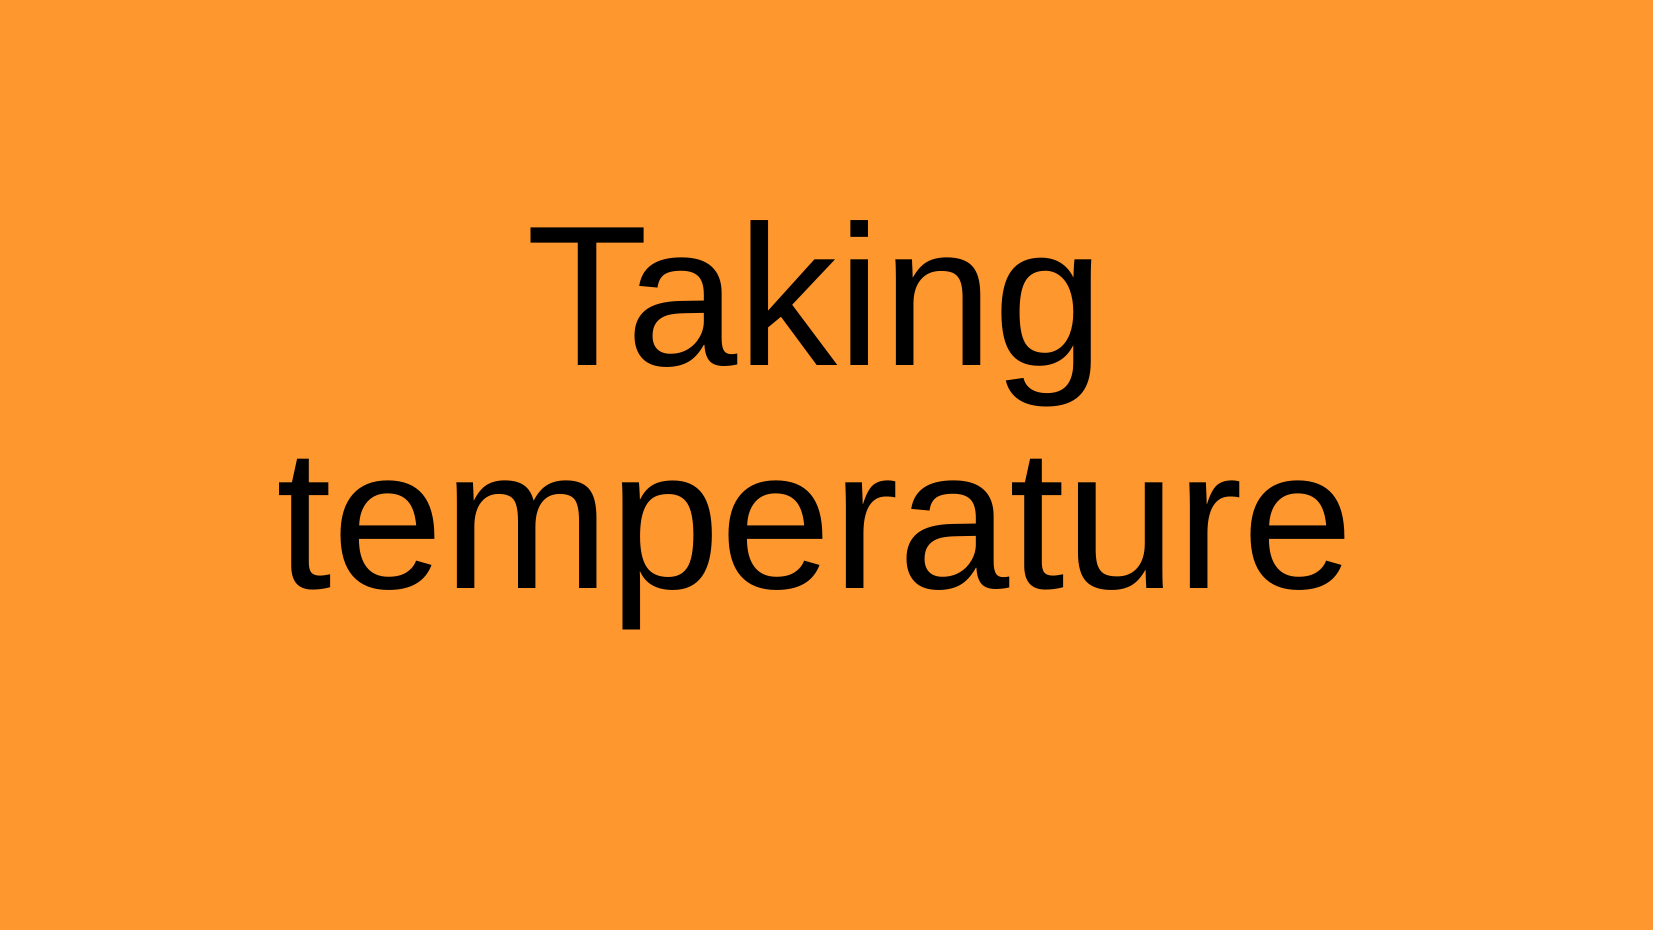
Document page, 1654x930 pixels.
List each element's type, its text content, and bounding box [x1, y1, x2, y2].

title Taking temperature [71, 184, 1560, 632]
